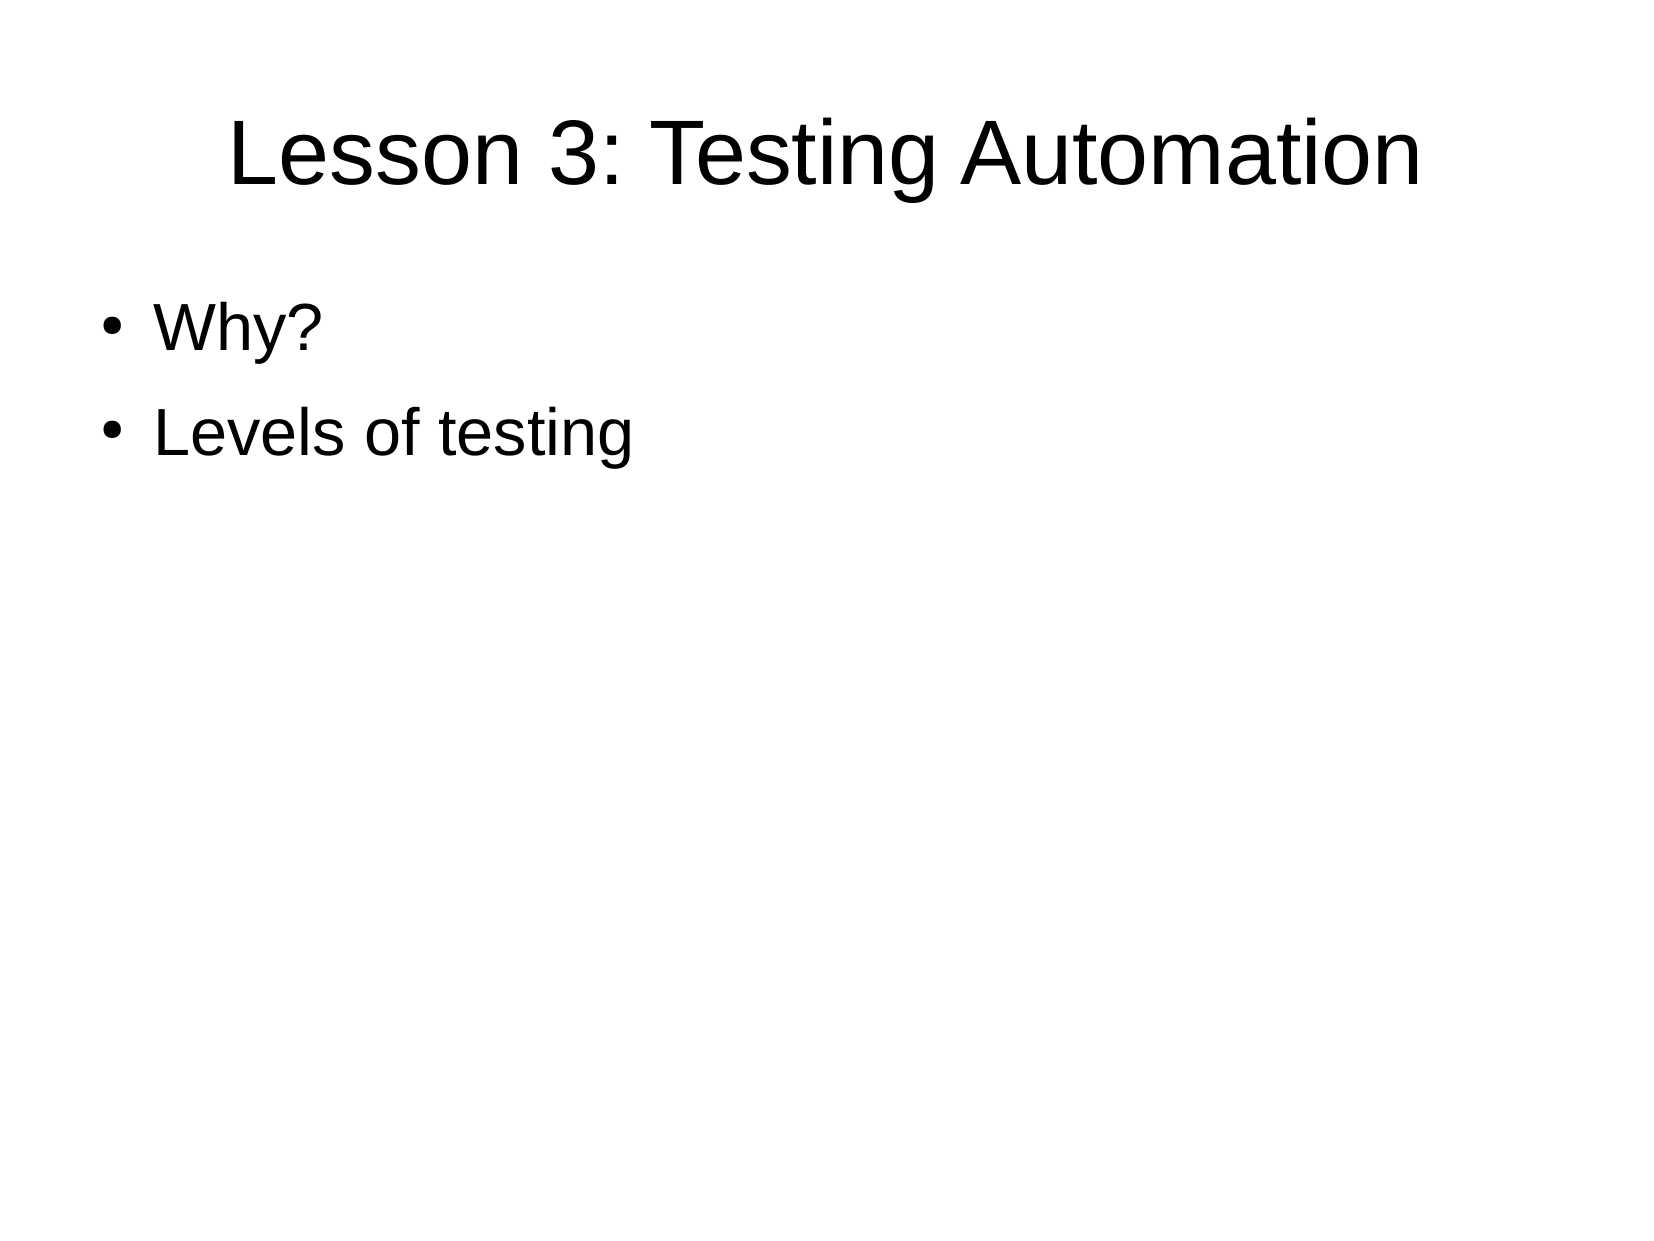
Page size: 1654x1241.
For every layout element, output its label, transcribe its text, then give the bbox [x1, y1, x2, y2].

list Why? Levels of testing [82, 290, 1571, 1010]
title Lesson 3: Testing Automation [82, 49, 1571, 257]
